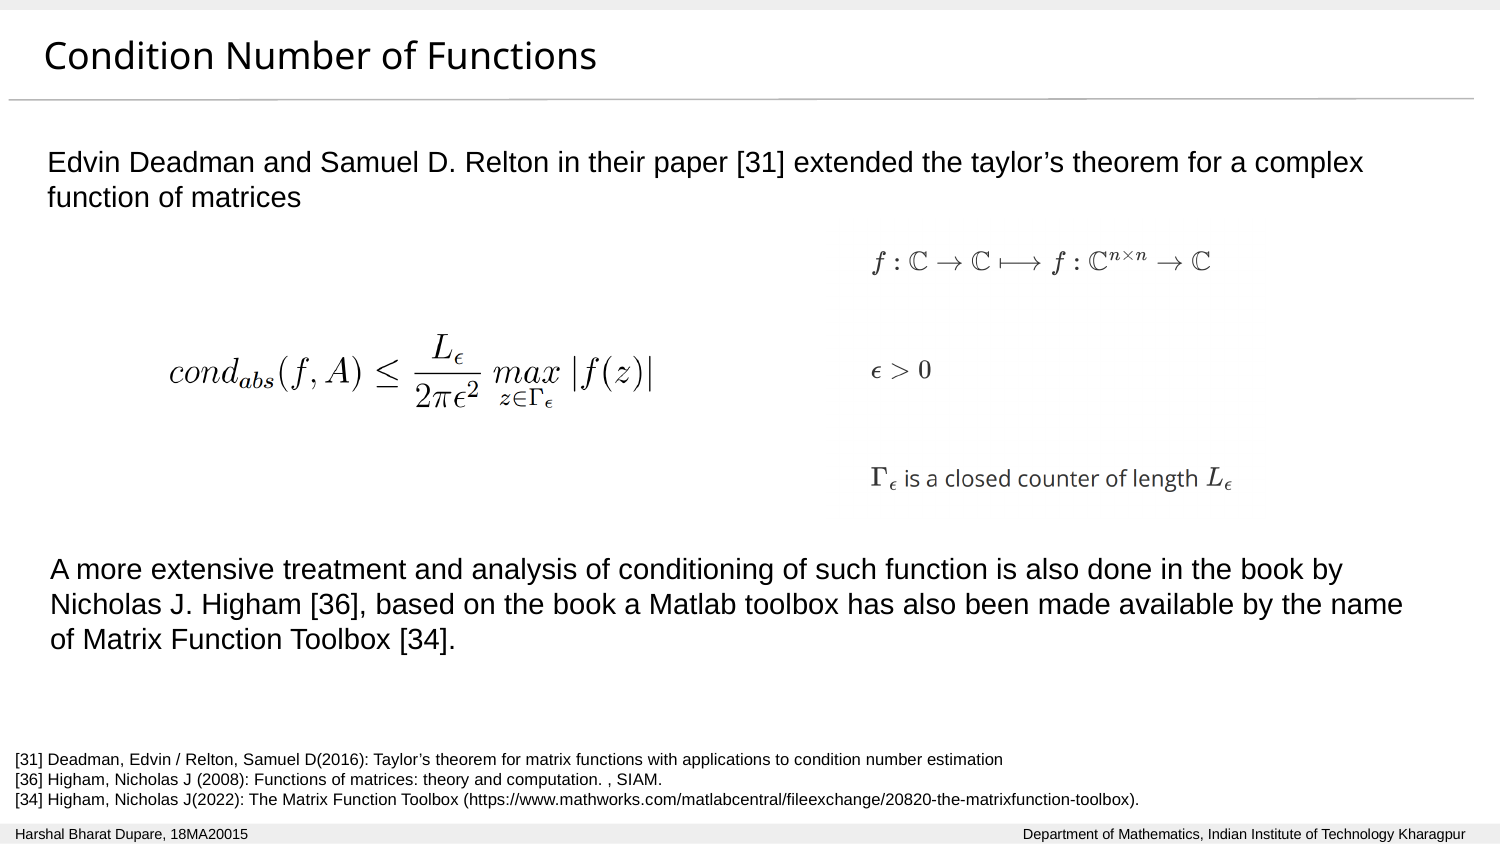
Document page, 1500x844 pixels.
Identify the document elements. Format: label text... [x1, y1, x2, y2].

text_box Edvin Deadman and Samuel D. Relton in their paper [31] extended the taylor’s theorem for a complex function of matrices [32, 128, 1433, 229]
picture [826, 229, 1266, 520]
picture [129, 306, 685, 438]
text_box Harshal Bharat Dupare, 18MA20015 Department of Mathematics, Indian Institute of Technology Kharagpur [0, 825, 1500, 844]
text_box A more extensive treatment and analysis of conditioning of such function is also done in the book by Nicholas J. Higham [36], based on the book a Matlab toolbox has also been made available by the name of Matrix Function Toolbox [34]. [35, 535, 1445, 671]
text_box [31] Deadman, Edvin / Relton, Samuel D(2016): Taylor’s theorem for matrix functions with applications to condition number estimation [36] Higham, Nicholas J (2008): Functions of matrices: theory and computation. , SIAM. [34] Higham, Nicholas J(2022): The Matrix Function Toolbox (https://www.mathworks.com/matlabcentral/fileexchange/20820-the-matrixfunction-toolbox). [0, 734, 1500, 825]
text_box [0, 0, 1500, 10]
text_box Condition Number of Functions [8, 16, 1273, 92]
